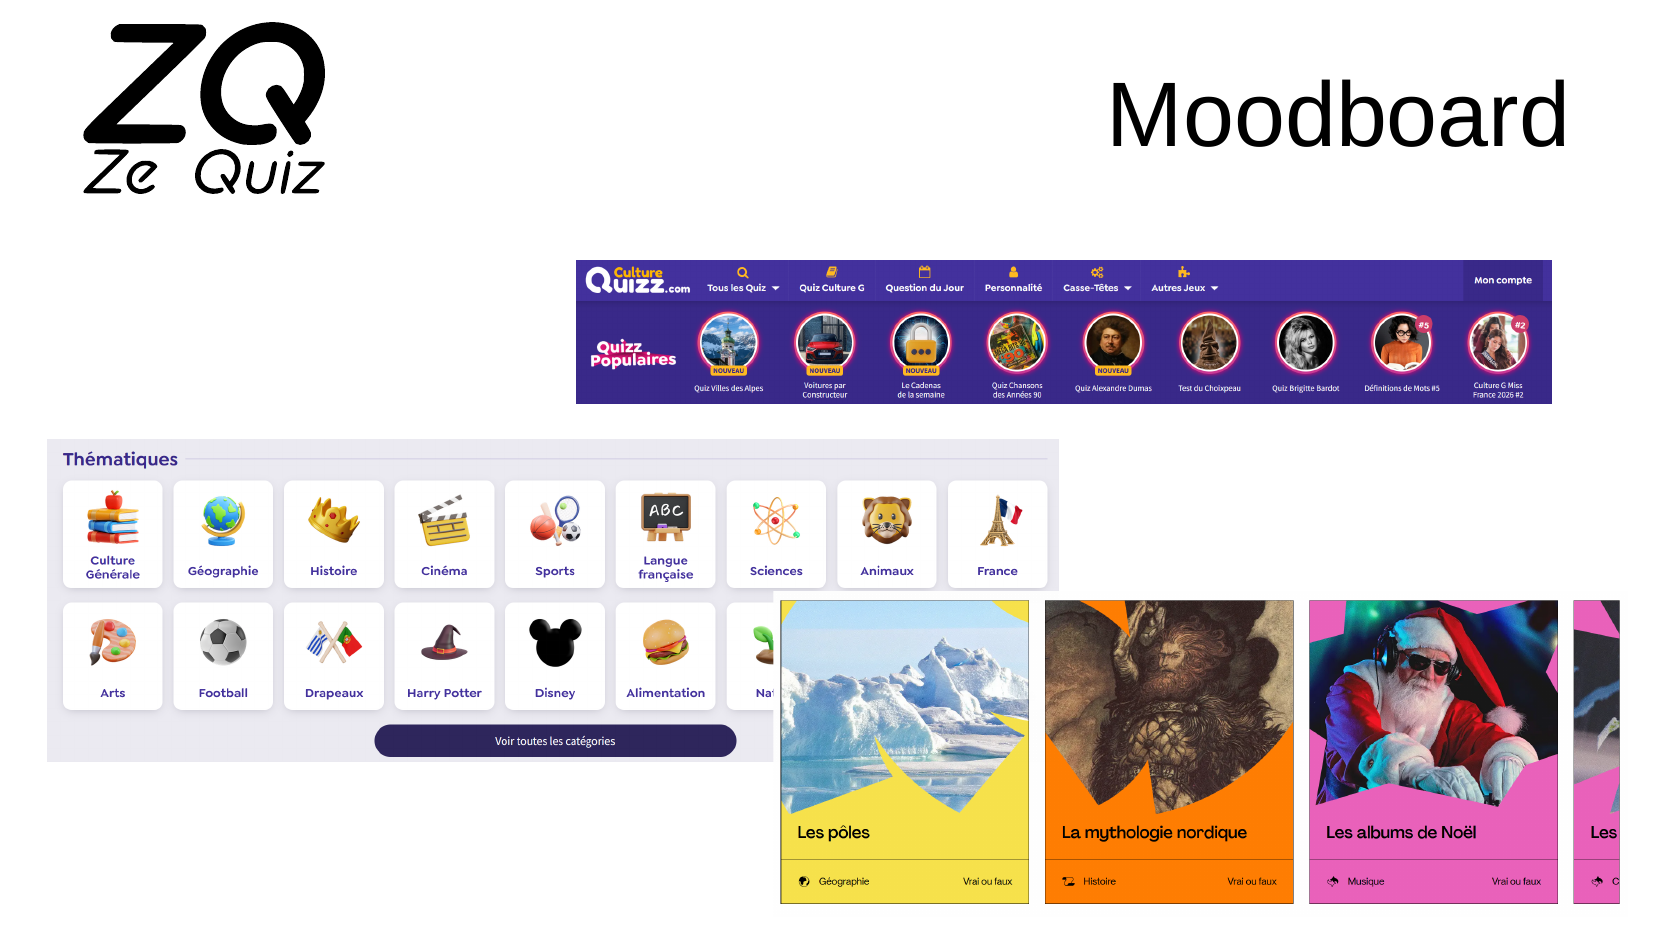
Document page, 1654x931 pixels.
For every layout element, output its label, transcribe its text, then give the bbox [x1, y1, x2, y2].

picture [576, 260, 1552, 404]
picture [79, 6, 331, 208]
picture [47, 439, 1628, 917]
title Moodboard [410, 37, 1571, 193]
